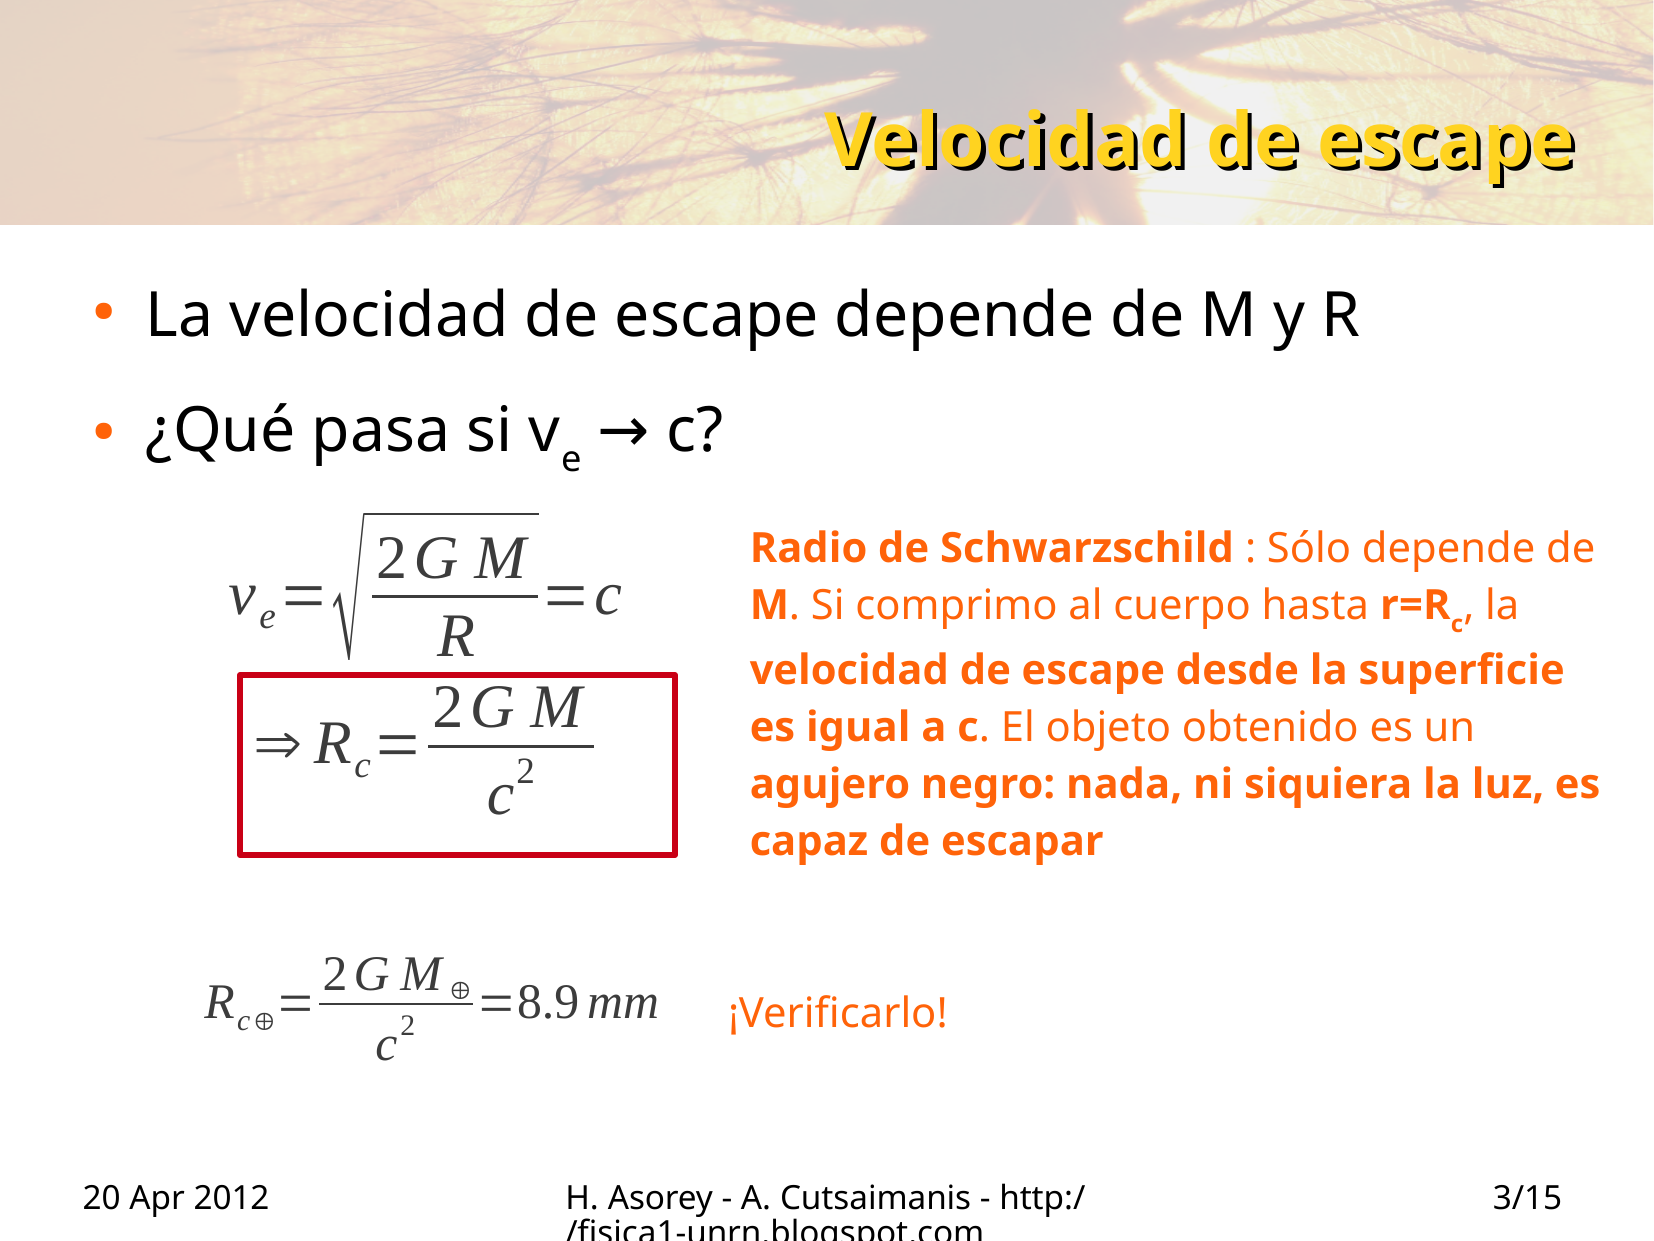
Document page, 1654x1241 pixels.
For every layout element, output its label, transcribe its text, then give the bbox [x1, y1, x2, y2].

chart [220, 510, 631, 828]
list La velocidad de escape depende de M y R ¿Qué pasa si ve → c? [75, 270, 1564, 1089]
text_box Radio de Schwarzschild : Sólo depende de M. Si comprimo al cuerpo hasta r=Rc, la velocidad de escape desde la superficie es igual a c. El objeto obtenido es un agujero negro: nada, ni siquiera la luz, es capaz de escapar [735, 510, 1636, 871]
title Velocidad de escape [86, 49, 1576, 226]
picture [0, 0, 1654, 225]
chart [243, 678, 631, 828]
text_box ¡Verificarlo! [713, 975, 1231, 1063]
chart [195, 945, 665, 1071]
